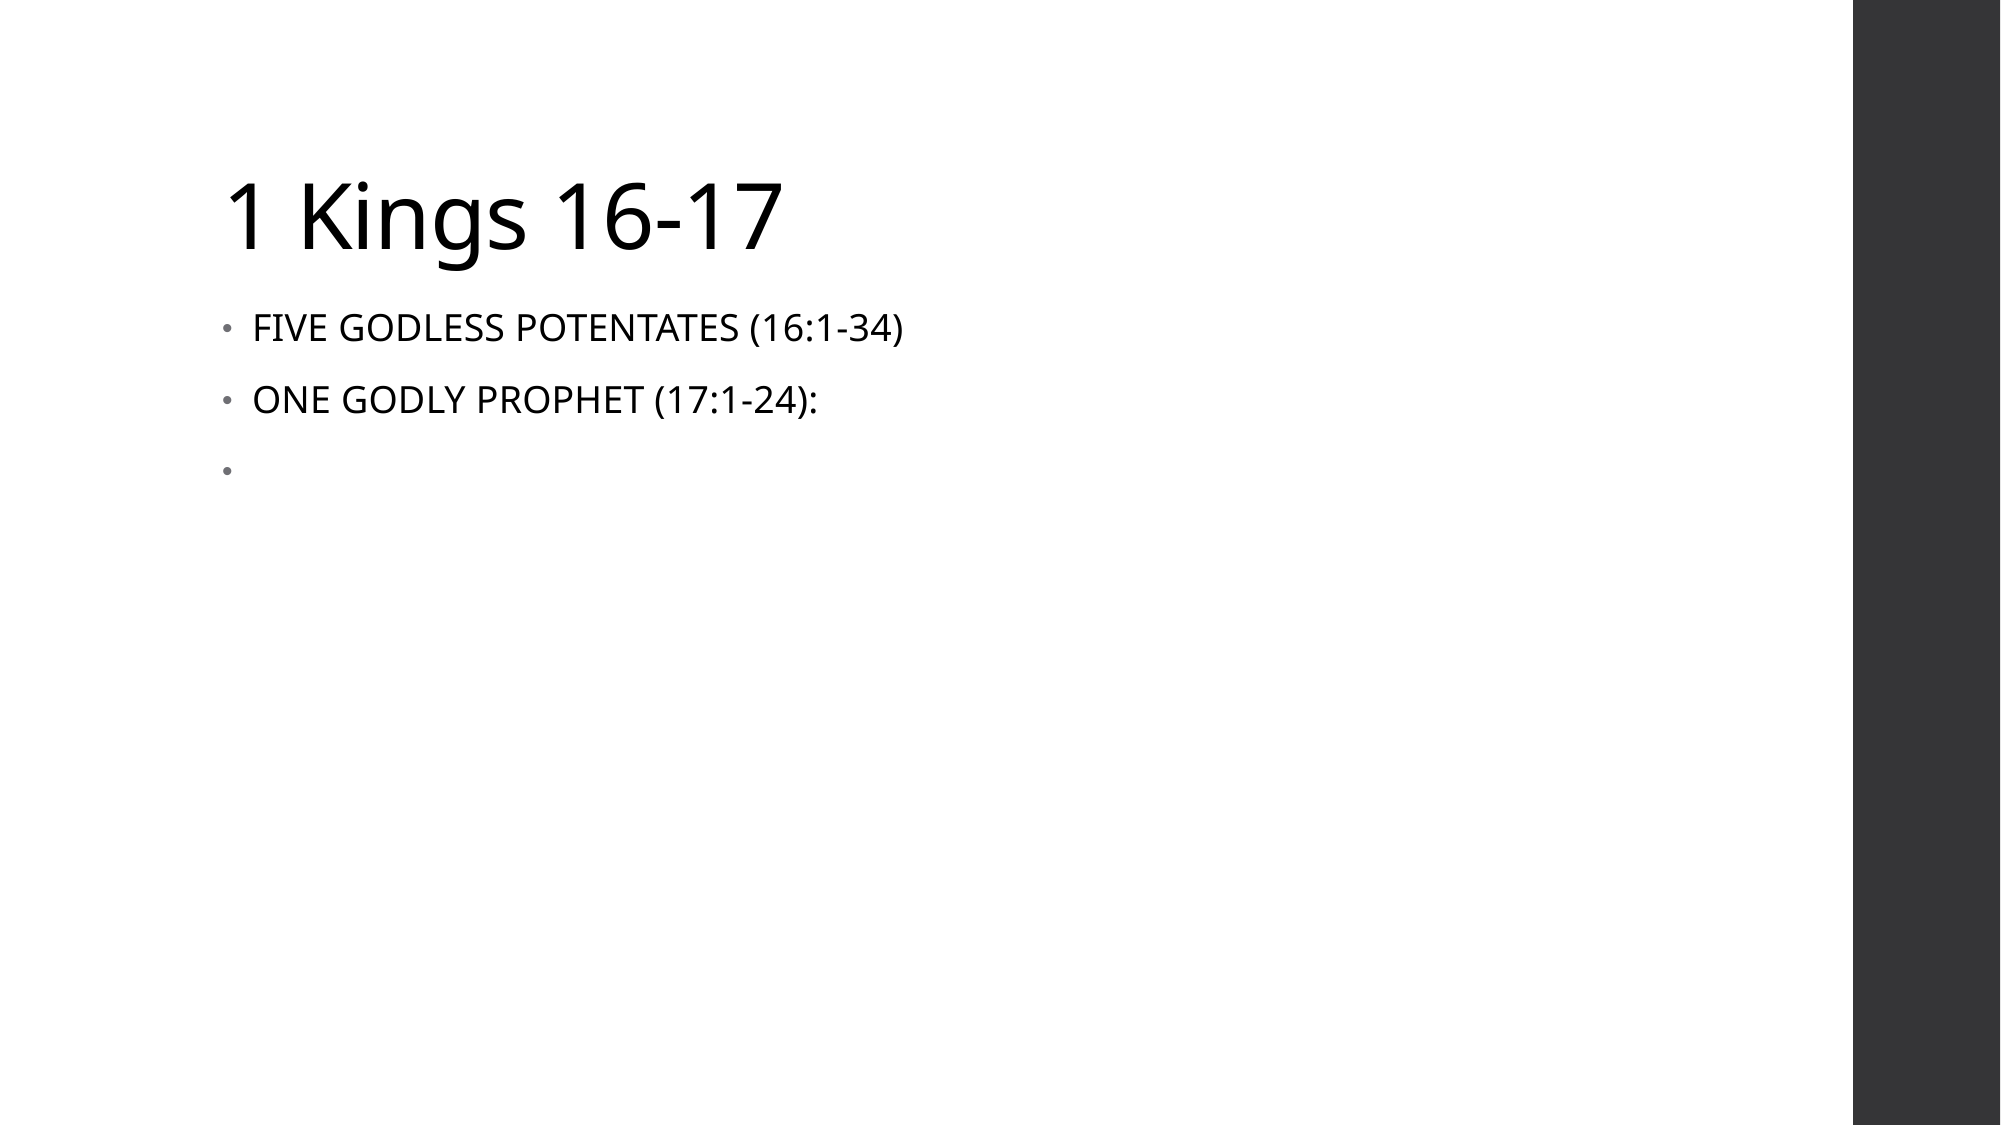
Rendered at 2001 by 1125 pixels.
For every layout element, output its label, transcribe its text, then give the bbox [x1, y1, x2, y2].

title 1 Kings 16-17 [206, 60, 1797, 278]
list FIVE GODLESS POTENTATES (16:1-34) ONE GODLY PROPHET (17:1-24): [206, 299, 1617, 1014]
